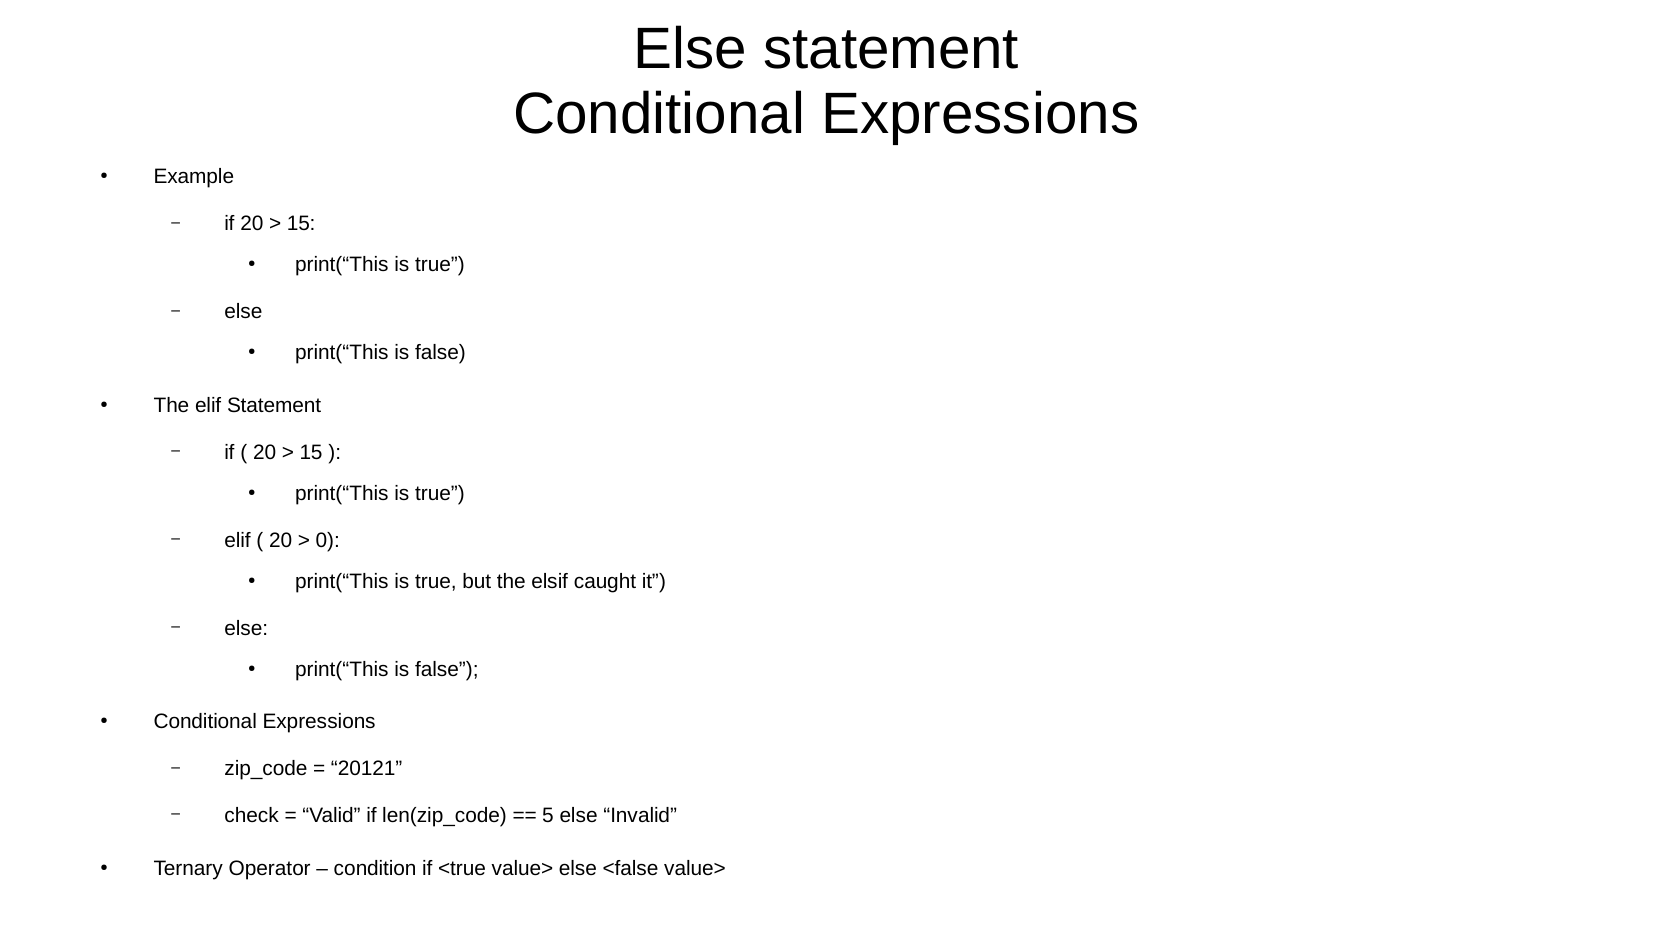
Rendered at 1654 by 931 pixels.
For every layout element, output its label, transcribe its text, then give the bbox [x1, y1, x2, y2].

title Else statement Conditional Expressions [82, 12, 1571, 151]
list Example if 20 > 15: print(“This is true”) else print(“This is false) The elif Statement if ( 20 > 15 ): print(“This is true”) elif ( 20 > 0): print(“This is true, but the elsif caught it”) else: print(“This is false”); Conditional Expressions zip_code = “20121” check = “Valid” if len(zip_code) == 5 else “Invalid” Ternary Operator – condition if <true value> else <false value> [82, 165, 1576, 916]
